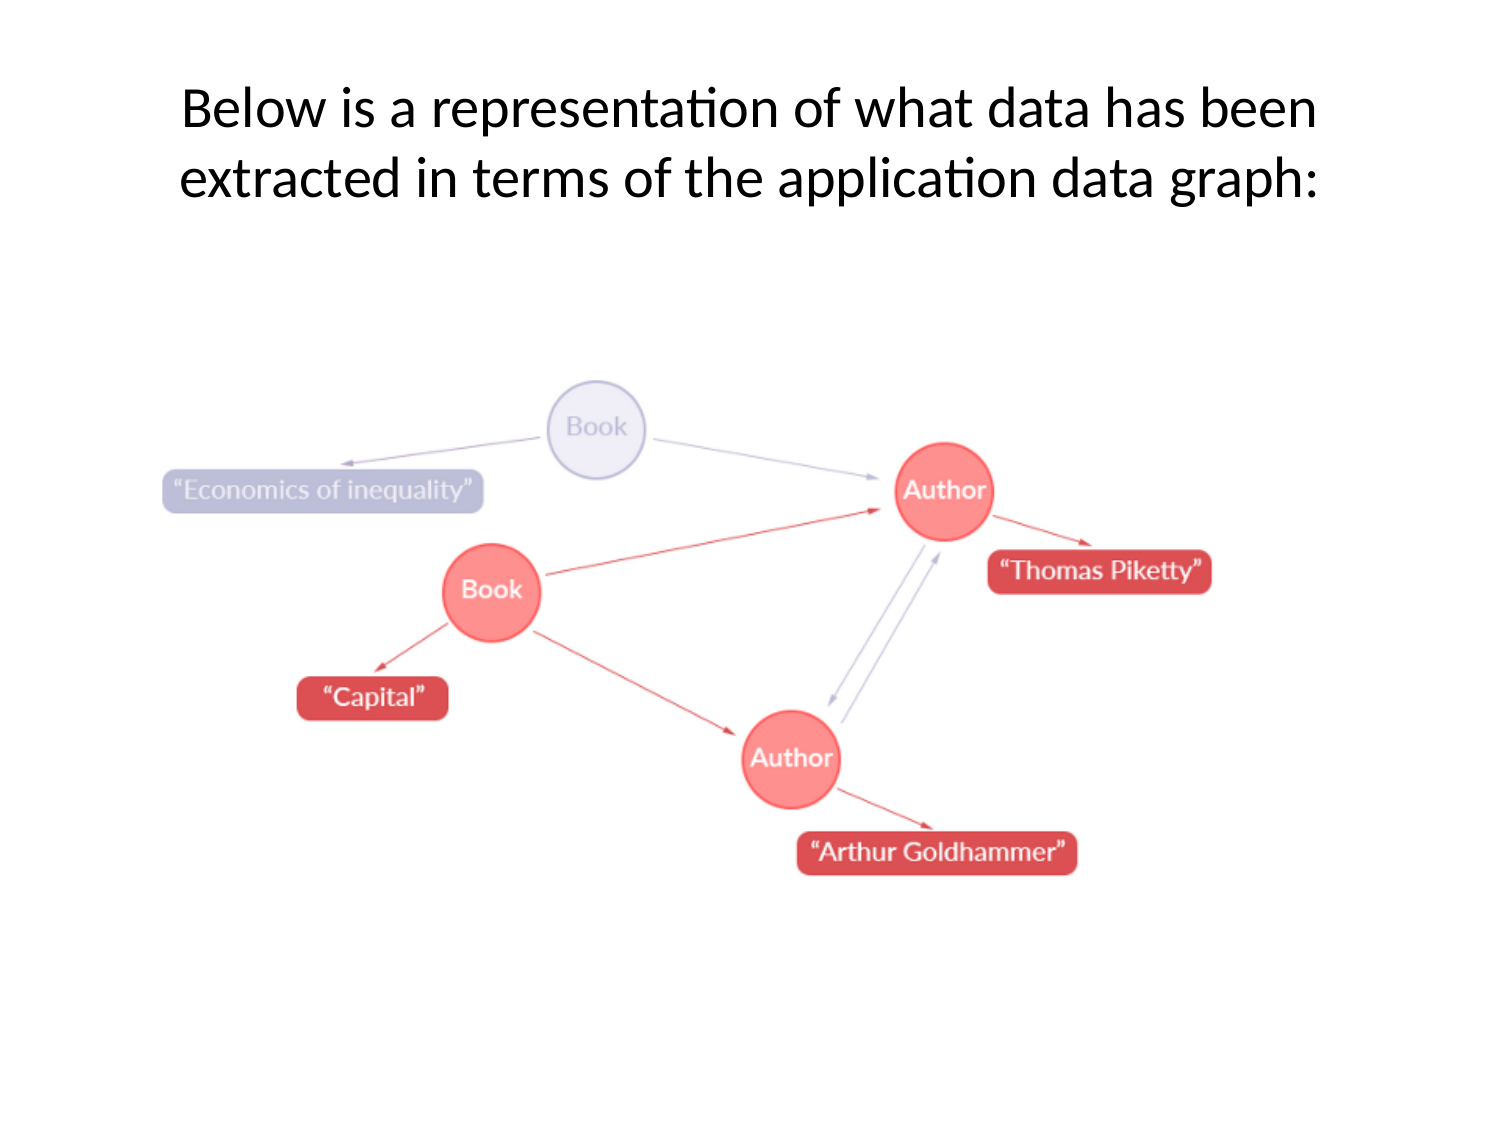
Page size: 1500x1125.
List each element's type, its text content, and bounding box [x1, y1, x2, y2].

picture [125, 332, 1376, 935]
title Below is a representation of what data has been extracted in terms of the application data graph: [75, 45, 1426, 233]
